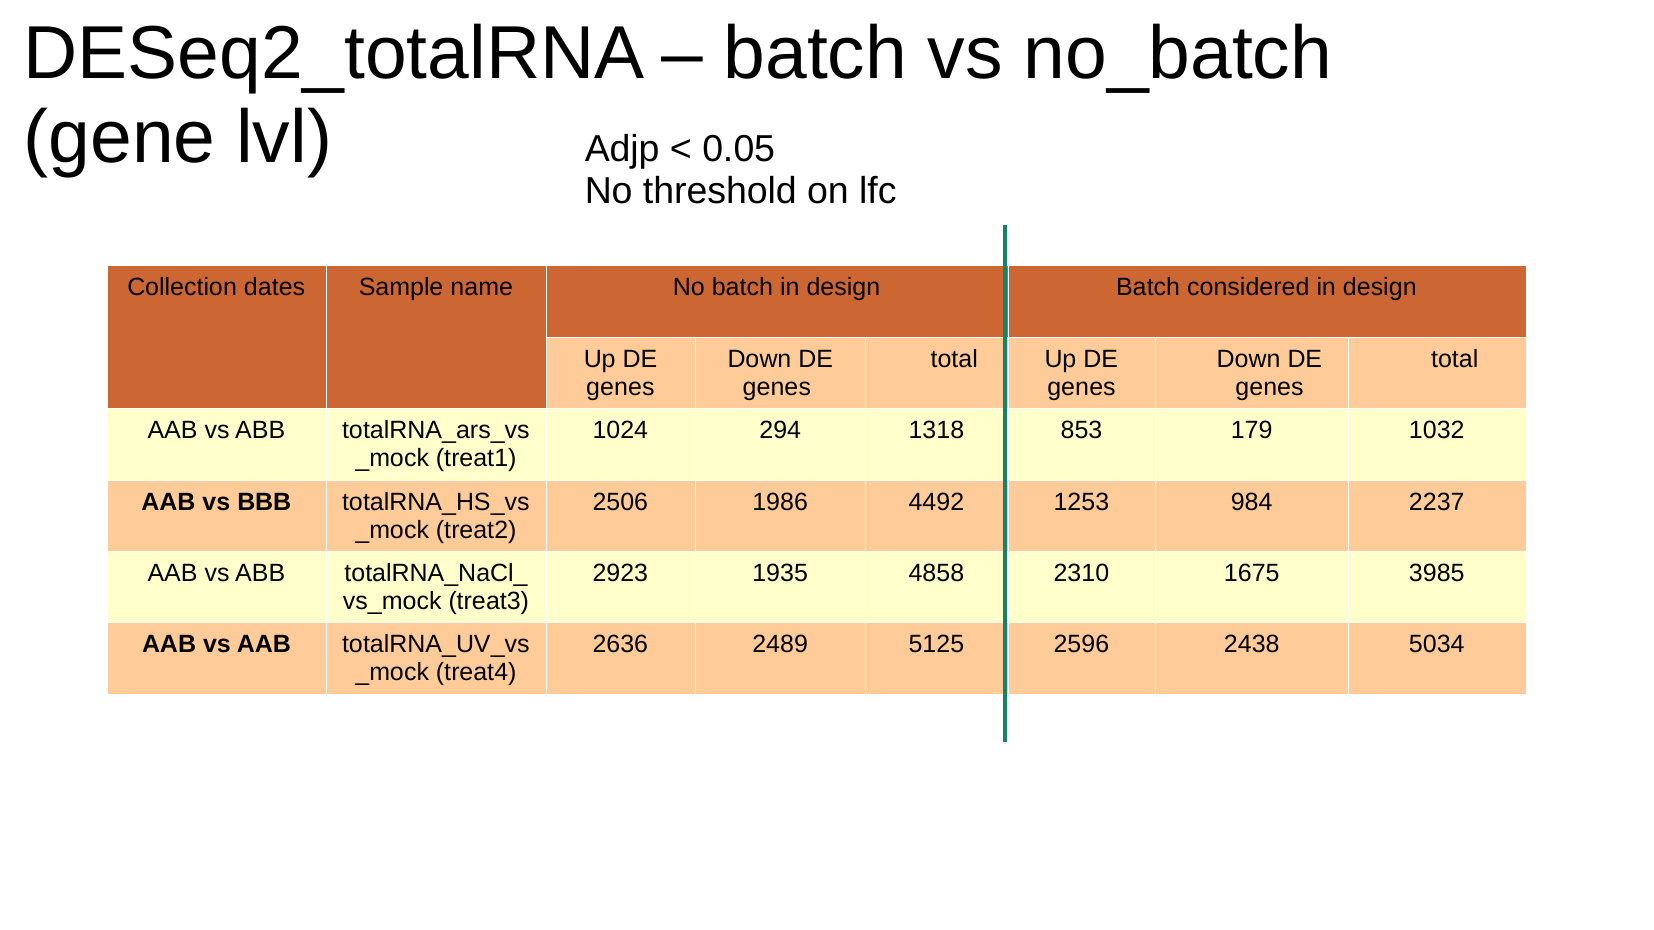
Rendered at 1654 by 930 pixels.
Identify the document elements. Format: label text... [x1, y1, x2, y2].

table_cell 5125 [866, 623, 1003, 694]
table_cell 1675 [1156, 552, 1348, 622]
table_cell 1318 [866, 409, 1003, 480]
table_cell 3985 [1349, 552, 1526, 622]
table_cell 2596 [1009, 623, 1155, 694]
table_cell 1986 [696, 481, 865, 551]
table_cell 853 [1009, 409, 1155, 480]
table_cell 4492 [866, 481, 1003, 551]
table_cell totalRNA_UV_vs_mock (treat4) [327, 623, 546, 694]
table_cell totalRNA_HS_vs_mock (treat2) [327, 481, 546, 551]
table_cell 2636 [547, 623, 695, 694]
table_header Collection dates [108, 266, 326, 408]
table_cell 2923 [547, 552, 695, 622]
table_cell 1935 [696, 552, 865, 622]
table_cell 4858 [866, 552, 1003, 622]
table_cell 294 [696, 409, 865, 480]
table_header Sample name [327, 266, 546, 408]
table_cell 1024 [547, 409, 695, 480]
table_cell 2310 [1009, 552, 1155, 622]
table_cell Up DE genes [547, 338, 695, 408]
table_cell 984 [1156, 481, 1348, 551]
table_cell Down DE genes [696, 338, 865, 408]
table_header Batch considered in design [1009, 266, 1526, 337]
table_cell 1032 [1349, 409, 1526, 480]
title DESeq2_totalRNA – batch vs no_batch (gene lvl) [23, 10, 1336, 179]
table_cell AAB vs AAB [108, 623, 326, 694]
table_cell total [1349, 338, 1526, 408]
table_cell Down DE genes [1156, 338, 1348, 408]
table_cell 5034 [1349, 623, 1526, 694]
table_cell totalRNA_ars_vs_mock (treat1) [327, 409, 546, 480]
table_cell 179 [1156, 409, 1348, 480]
table_cell total [866, 338, 1003, 408]
table_cell 2237 [1349, 481, 1526, 551]
table_cell 1253 [1009, 481, 1155, 551]
table_cell totalRNA_NaCl_vs_mock (treat3) [327, 552, 546, 622]
text_box Adjp < 0.05 No threshold on lfc [570, 119, 1201, 219]
table_cell Up DE genes [1009, 338, 1155, 408]
table_cell 2438 [1156, 623, 1348, 694]
table_cell AAB vs ABB [108, 552, 326, 622]
table_header No batch in design [547, 266, 1003, 337]
table_cell 2506 [547, 481, 695, 551]
table_cell AAB vs BBB [108, 481, 326, 551]
table_cell AAB vs ABB [108, 409, 326, 480]
table_cell 2489 [696, 623, 865, 694]
